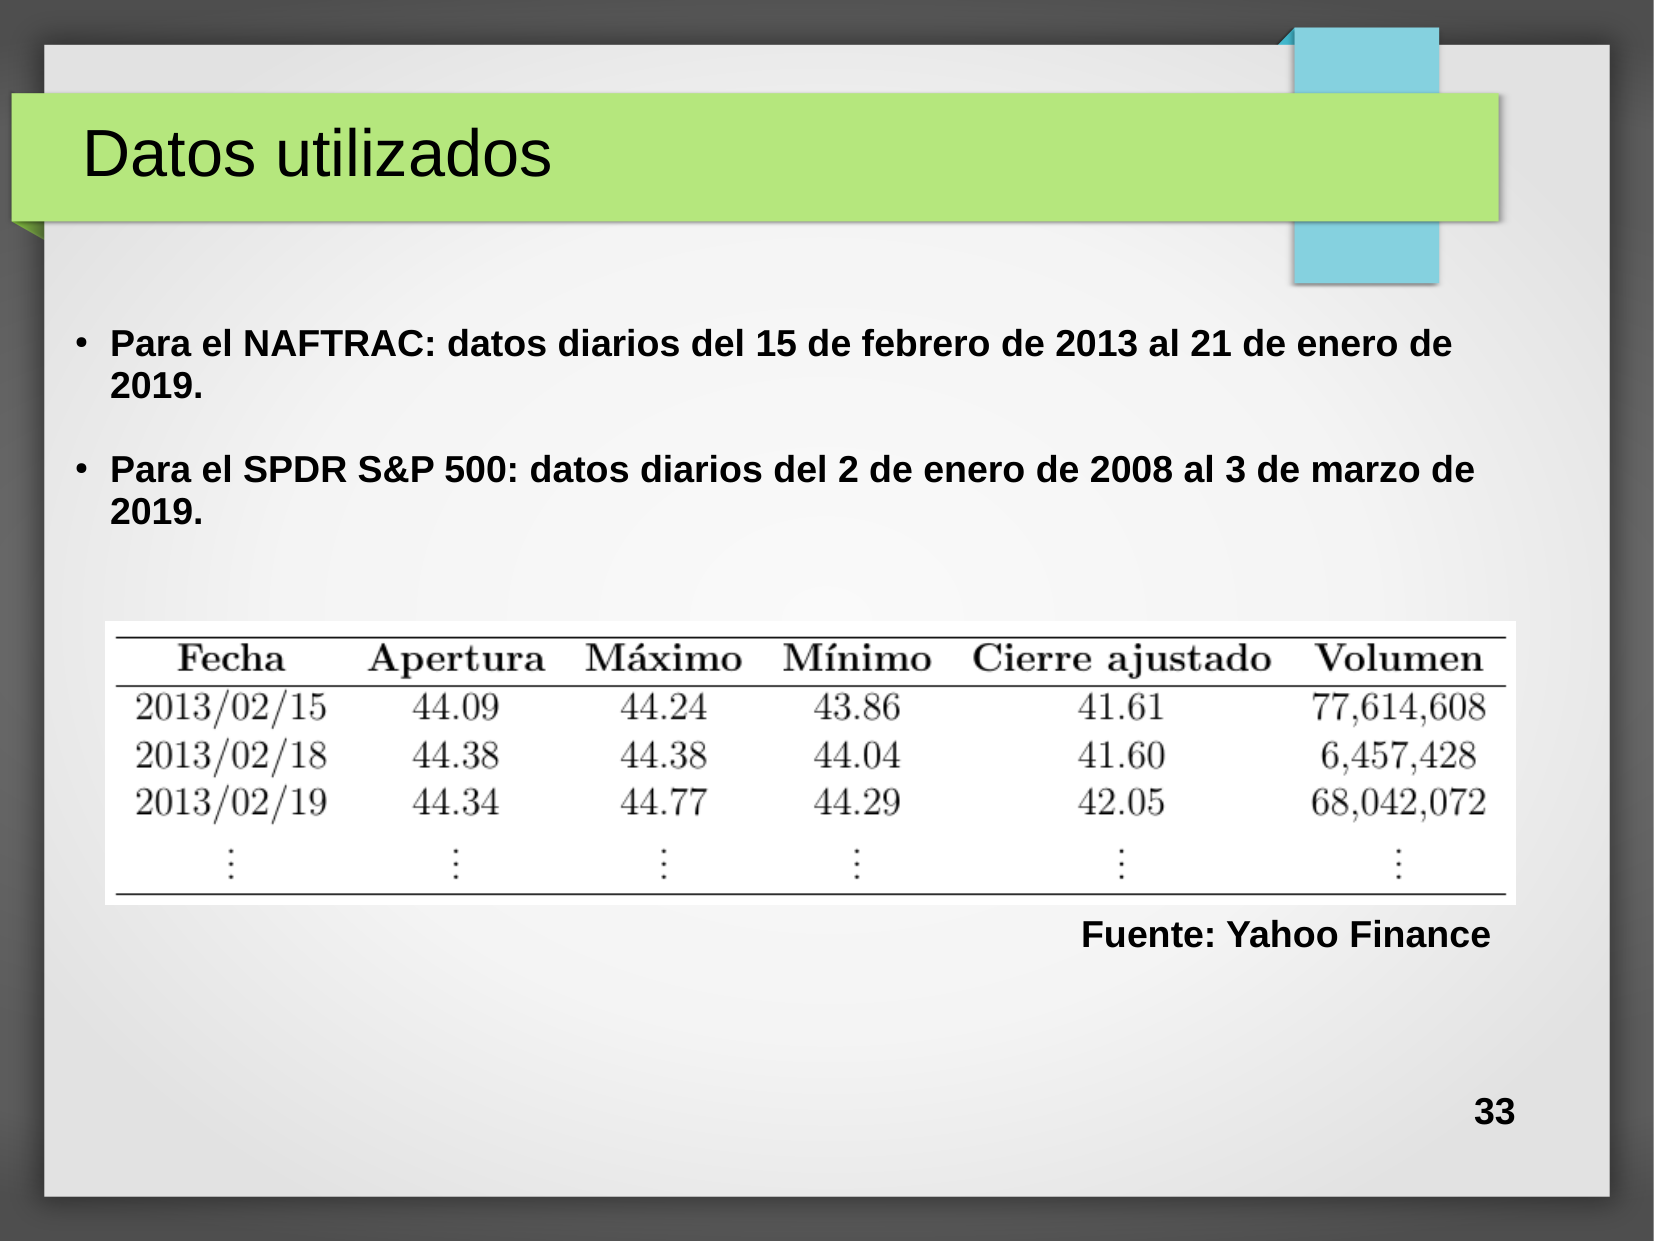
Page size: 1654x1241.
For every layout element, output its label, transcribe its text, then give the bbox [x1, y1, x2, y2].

picture [0, 0, 1654, 1241]
text_box Para el NAFTRAC: datos diarios del 15 de febrero de 2013 al 21 de enero de 2019. Para el SPDR S&P 500: datos diarios del 2 de enero de 2008 al 3 de marzo de 2019. [60, 315, 1501, 540]
text_box <number> [1459, 1083, 1654, 1154]
title Datos utilizados [82, 79, 1501, 229]
text_box Fuente: Yahoo Finance [1066, 906, 1517, 964]
